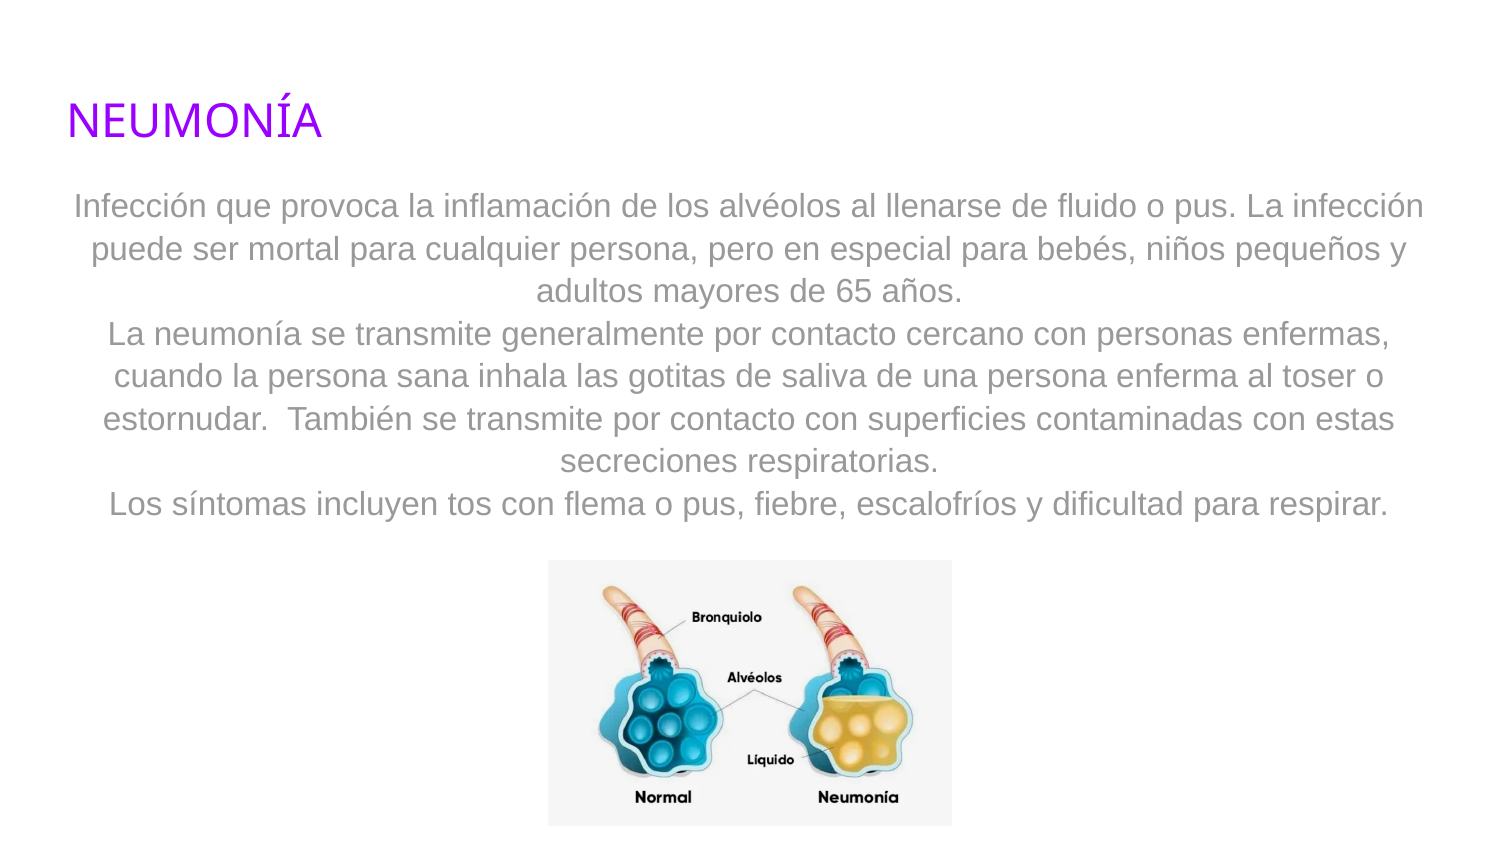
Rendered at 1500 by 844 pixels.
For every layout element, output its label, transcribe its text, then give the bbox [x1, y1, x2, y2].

picture [548, 560, 952, 826]
list Infección que provoca la inflamación de los alvéolos al llenarse de fluido o pus. La infección puede ser mortal para cualquier persona, pero en especial para bebés, niños pequeños y adultos mayores de 65 años. La neumonía se transmite generalmente por contacto cercano con personas enfermas, cuando la persona sana inhala las gotitas de saliva de una persona enferma al toser o estornudar. También se transmite por contacto con superficies contaminadas con estas secreciones respiratorias. Los síntomas incluyen tos con flema o pus, fiebre, escalofríos y dificultad para respirar. [51, 166, 1449, 750]
title NEUMONÍA [51, 72, 1449, 166]
